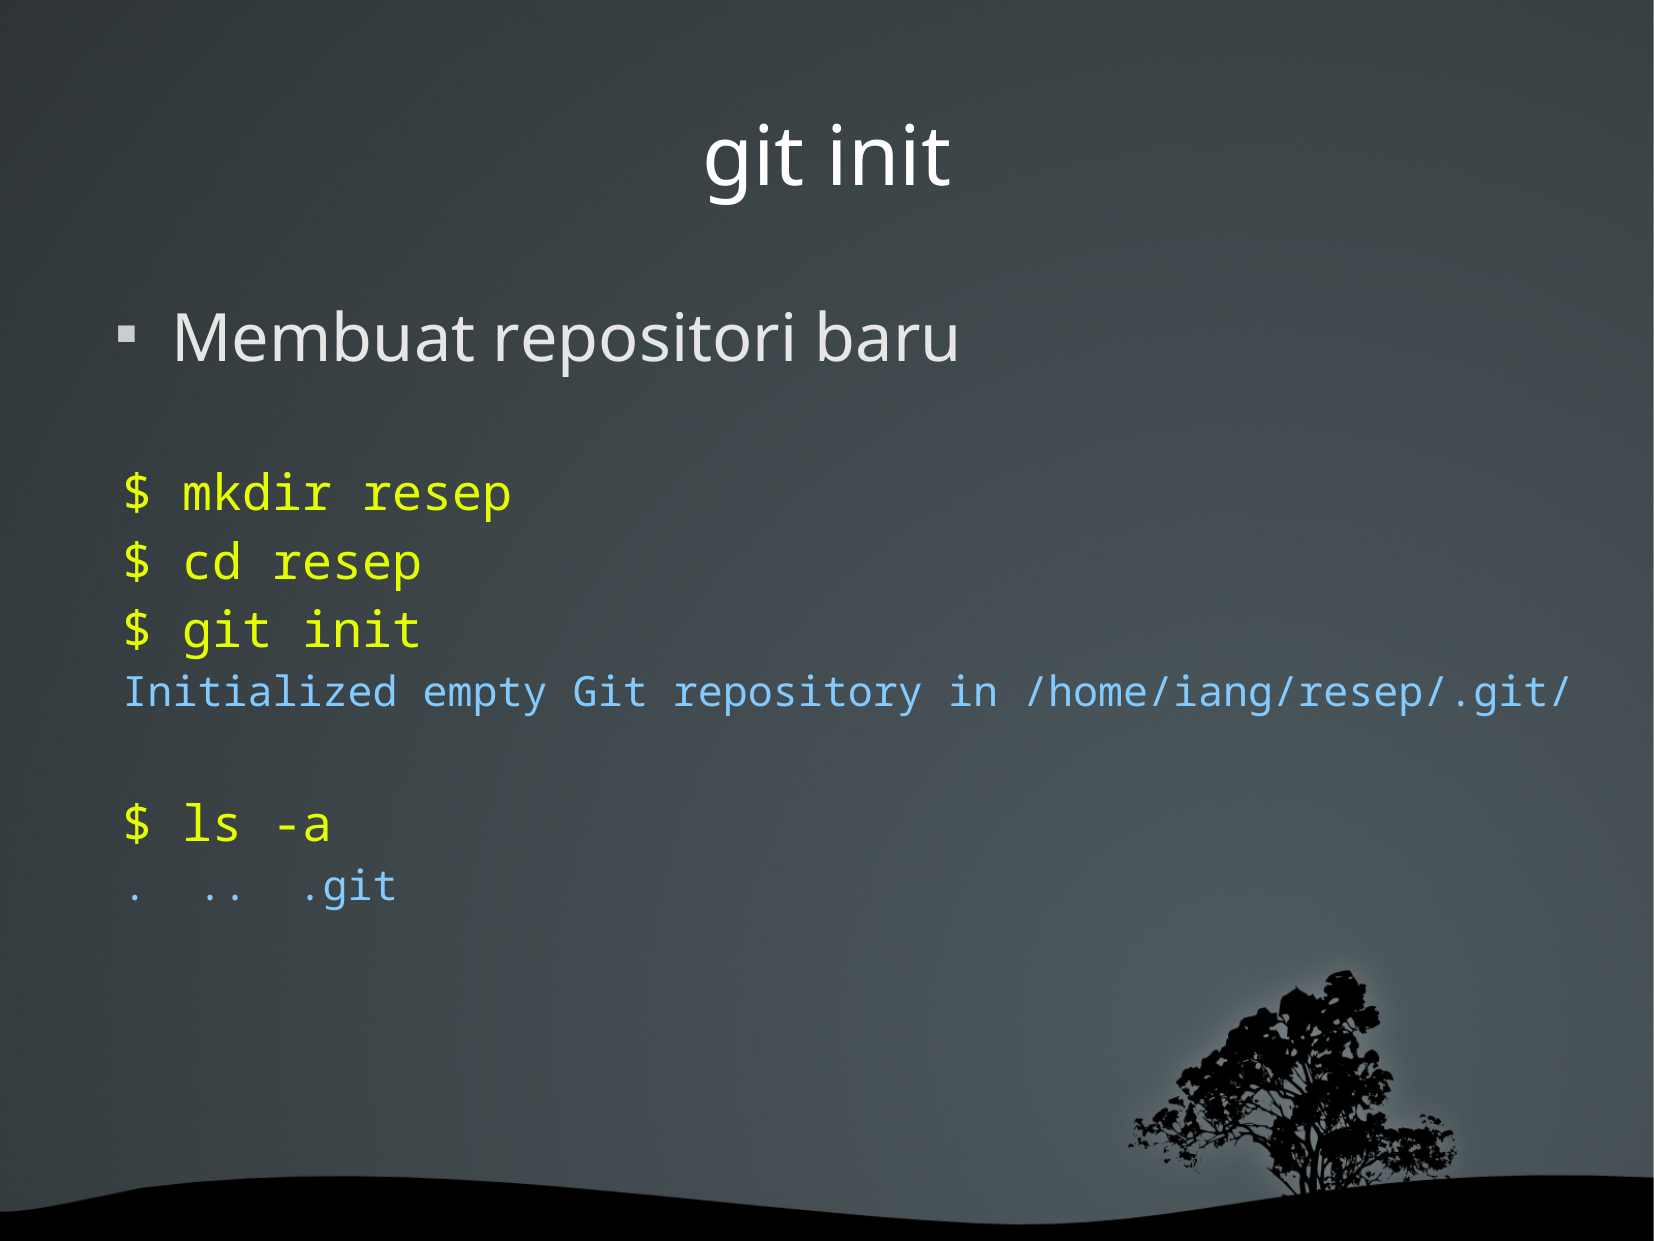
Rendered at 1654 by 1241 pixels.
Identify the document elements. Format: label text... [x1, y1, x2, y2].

list Membuat repositori baru [82, 290, 1571, 1109]
picture [0, 0, 1654, 1241]
title git init [82, 49, 1571, 257]
